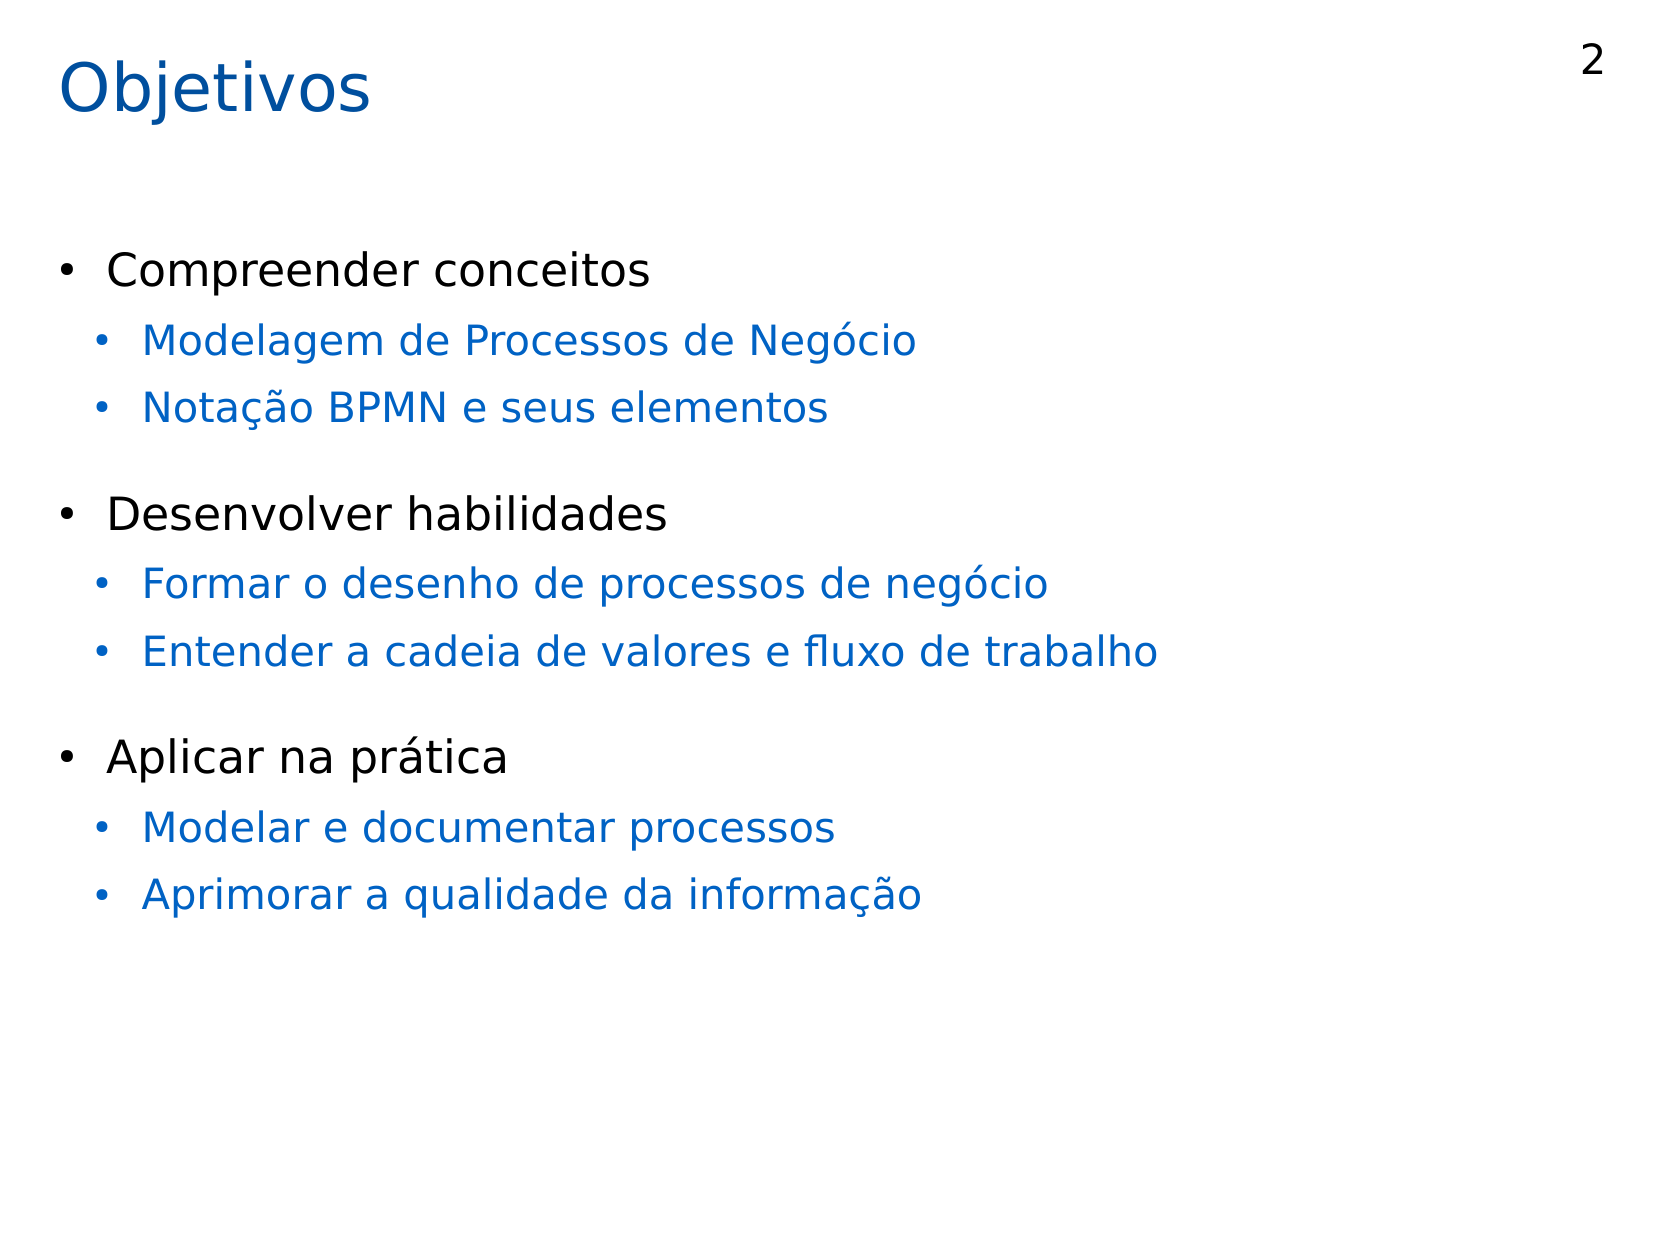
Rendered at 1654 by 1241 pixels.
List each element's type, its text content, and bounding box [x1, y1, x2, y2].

title Objetivos [59, 29, 1506, 148]
list Compreender conceitos Modelagem de Processos de Negócio Notação BPMN e seus elementos Desenvolver habilidades Formar o desenho de processos de negócio Entender a cadeia de valores e fluxo de trabalho Aplicar na prática Modelar e documentar processos Aprimorar a qualidade da informação [59, 236, 1595, 1211]
